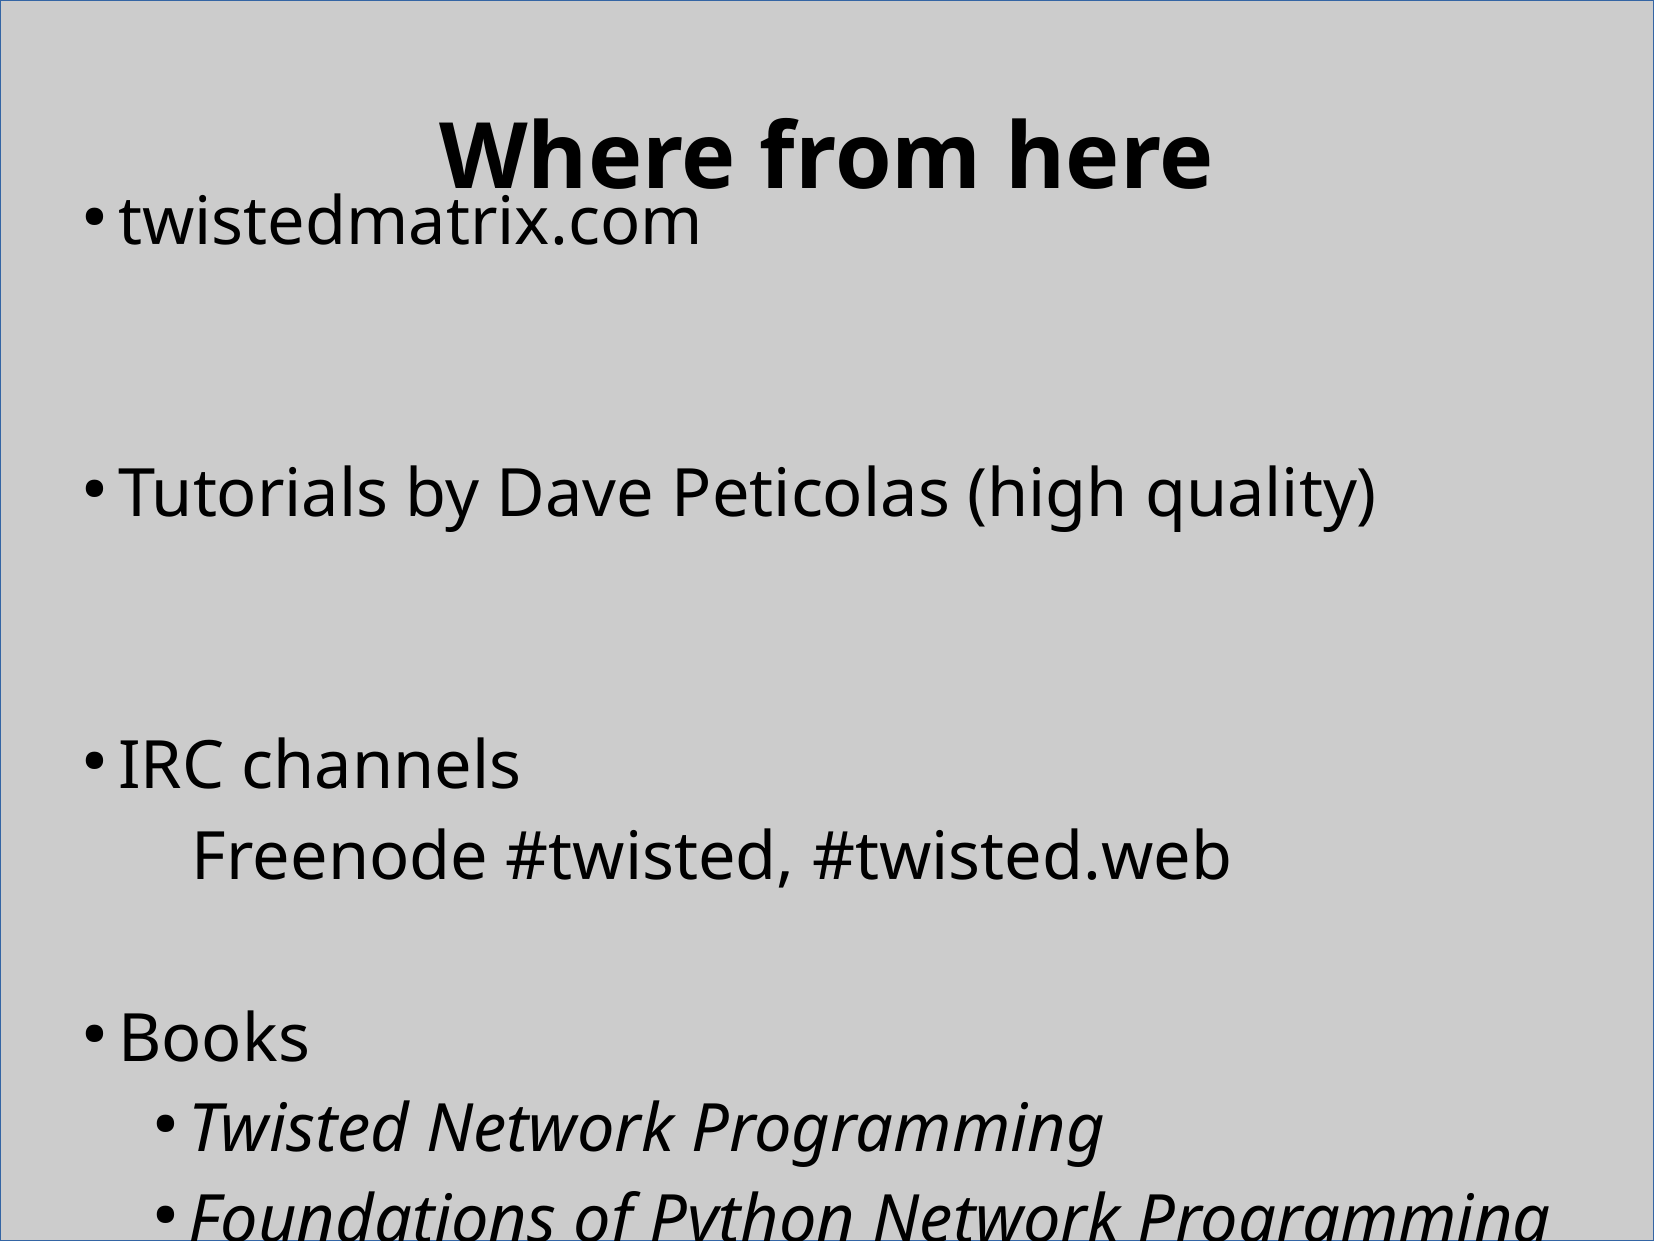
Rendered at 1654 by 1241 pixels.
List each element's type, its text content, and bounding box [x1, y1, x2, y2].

text_box [0, 0, 1654, 1241]
subtitle twistedmatrix.com Tutorials by Dave Peticolas (high quality) IRC channels Freenode #twisted, #twisted.web Books Twisted Network Programming Foundations of Python Network Programming [82, 275, 1571, 1241]
title Where from here [82, 49, 1571, 257]
